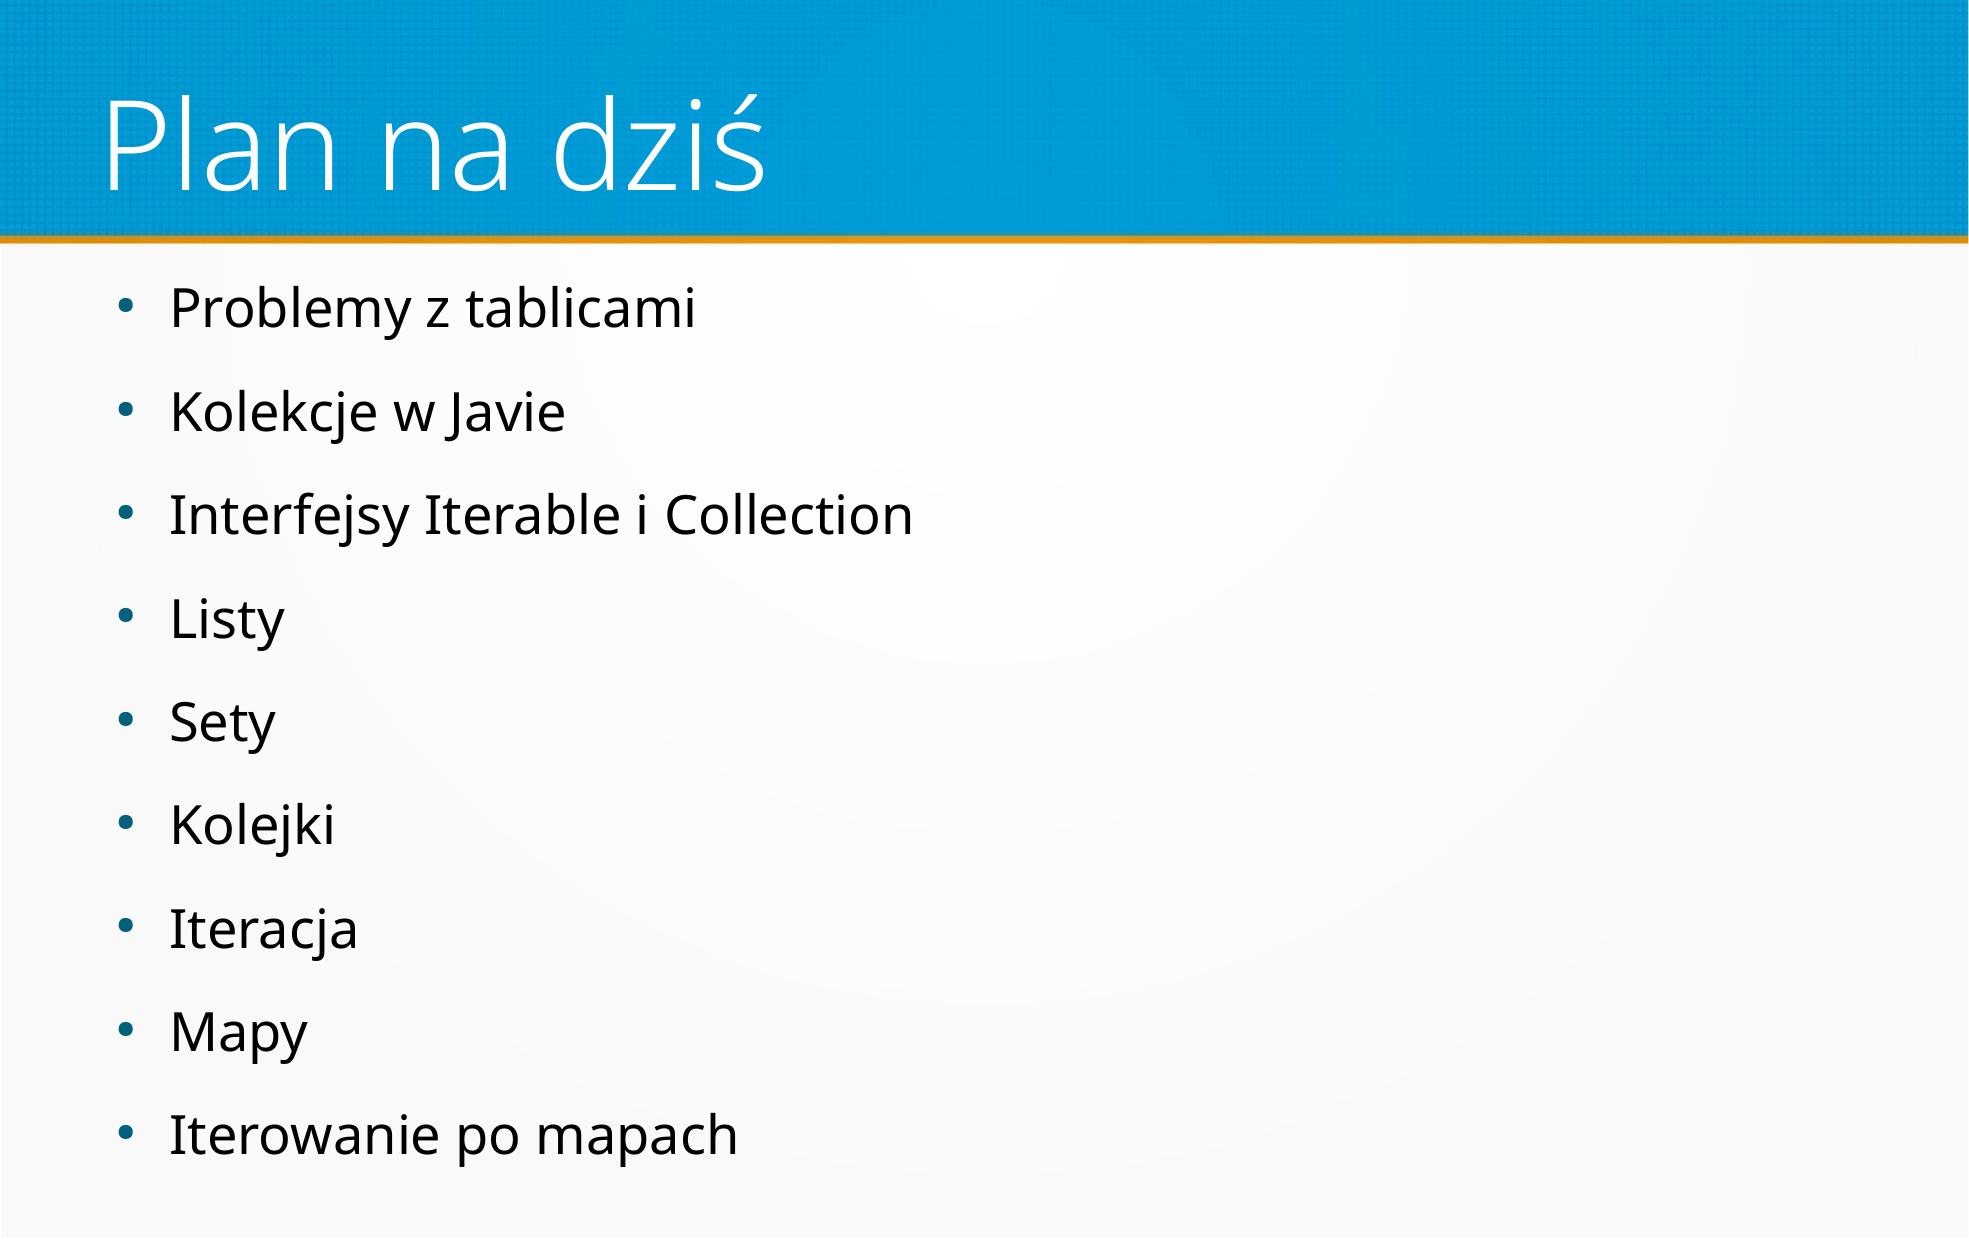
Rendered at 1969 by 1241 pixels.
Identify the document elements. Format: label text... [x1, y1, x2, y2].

list Problemy z tablicami Kolekcje w Javie Interfejsy Iterable i Collection Listy Sety Kolejki Iteracja Mapy Iterowanie po mapach [98, 270, 1861, 1216]
picture [0, 233, 1969, 1241]
title Plan na dziś [98, 19, 1870, 227]
